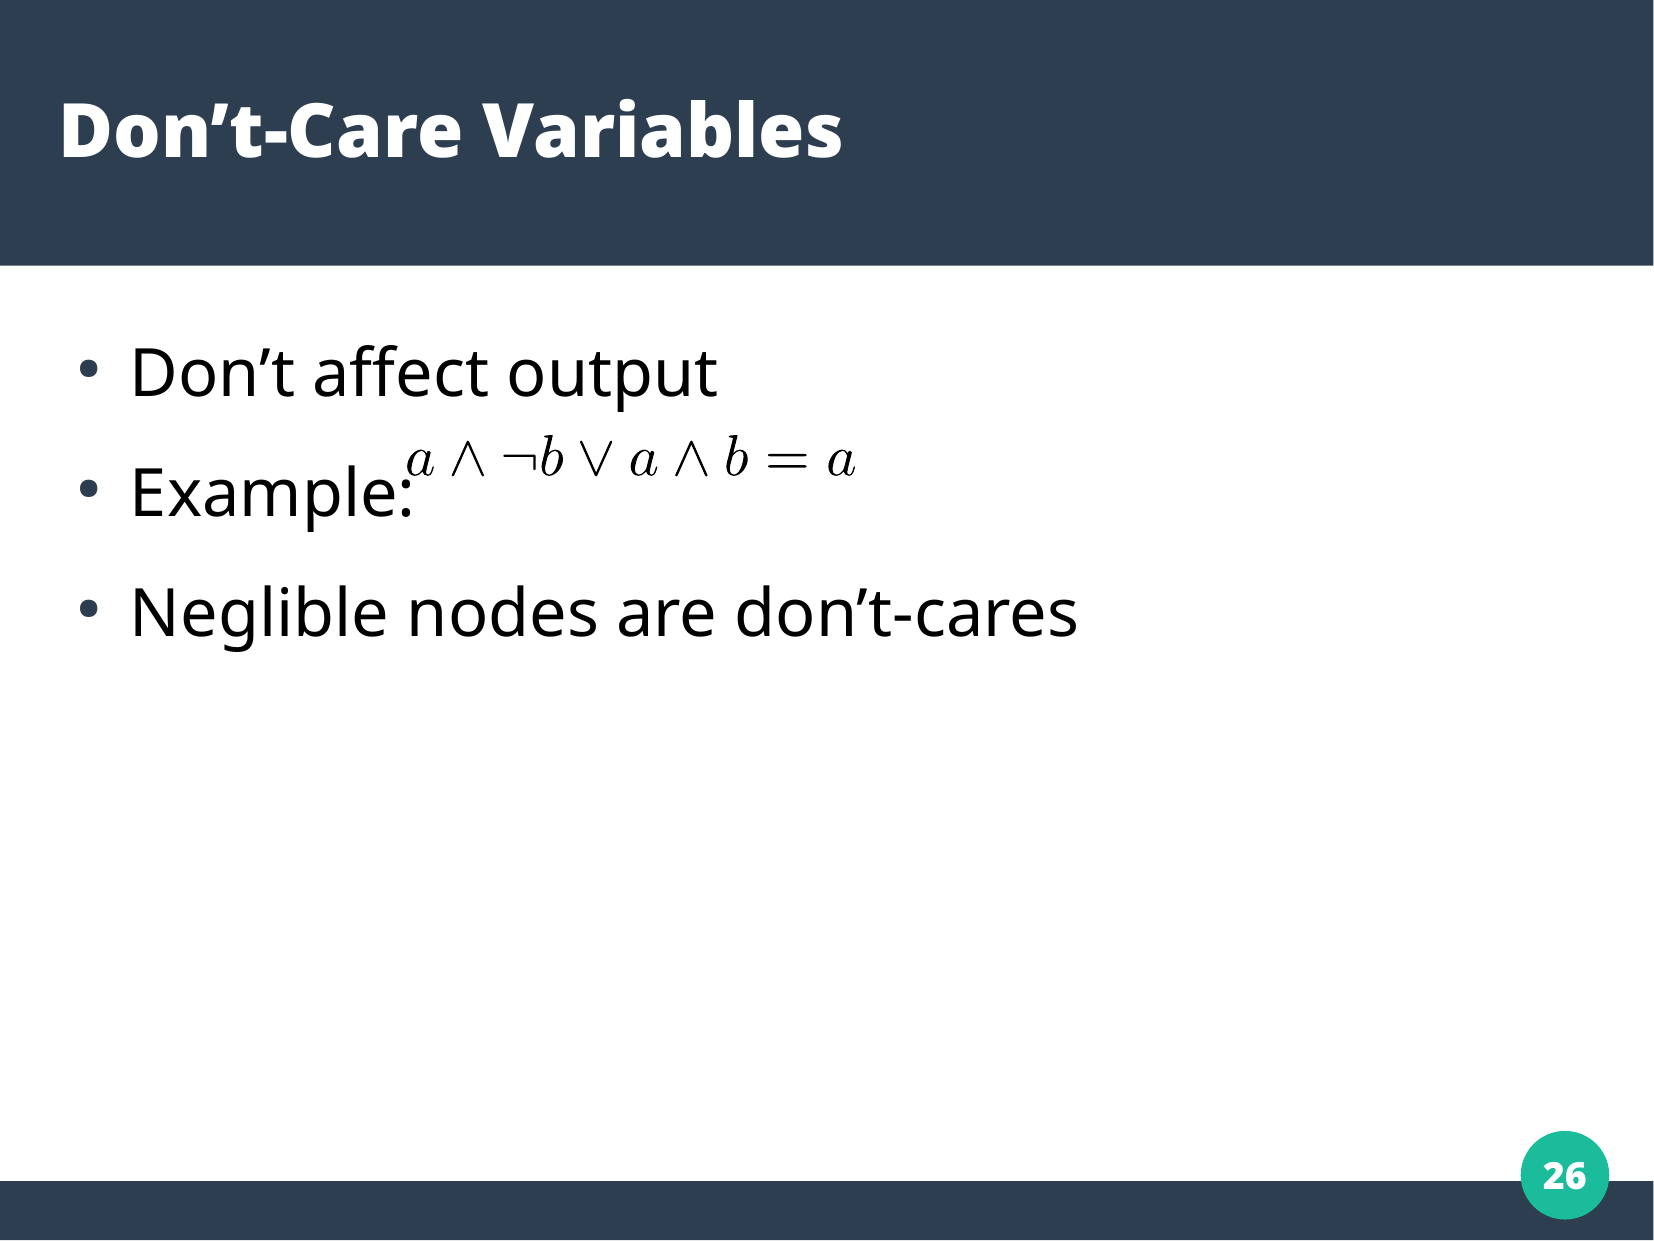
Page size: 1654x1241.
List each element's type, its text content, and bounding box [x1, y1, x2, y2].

picture [404, 435, 856, 477]
list Don’t affect output Example: Neglible nodes are don’t-cares [59, 324, 1141, 721]
title Don’t-Care Variables [59, 49, 1595, 207]
